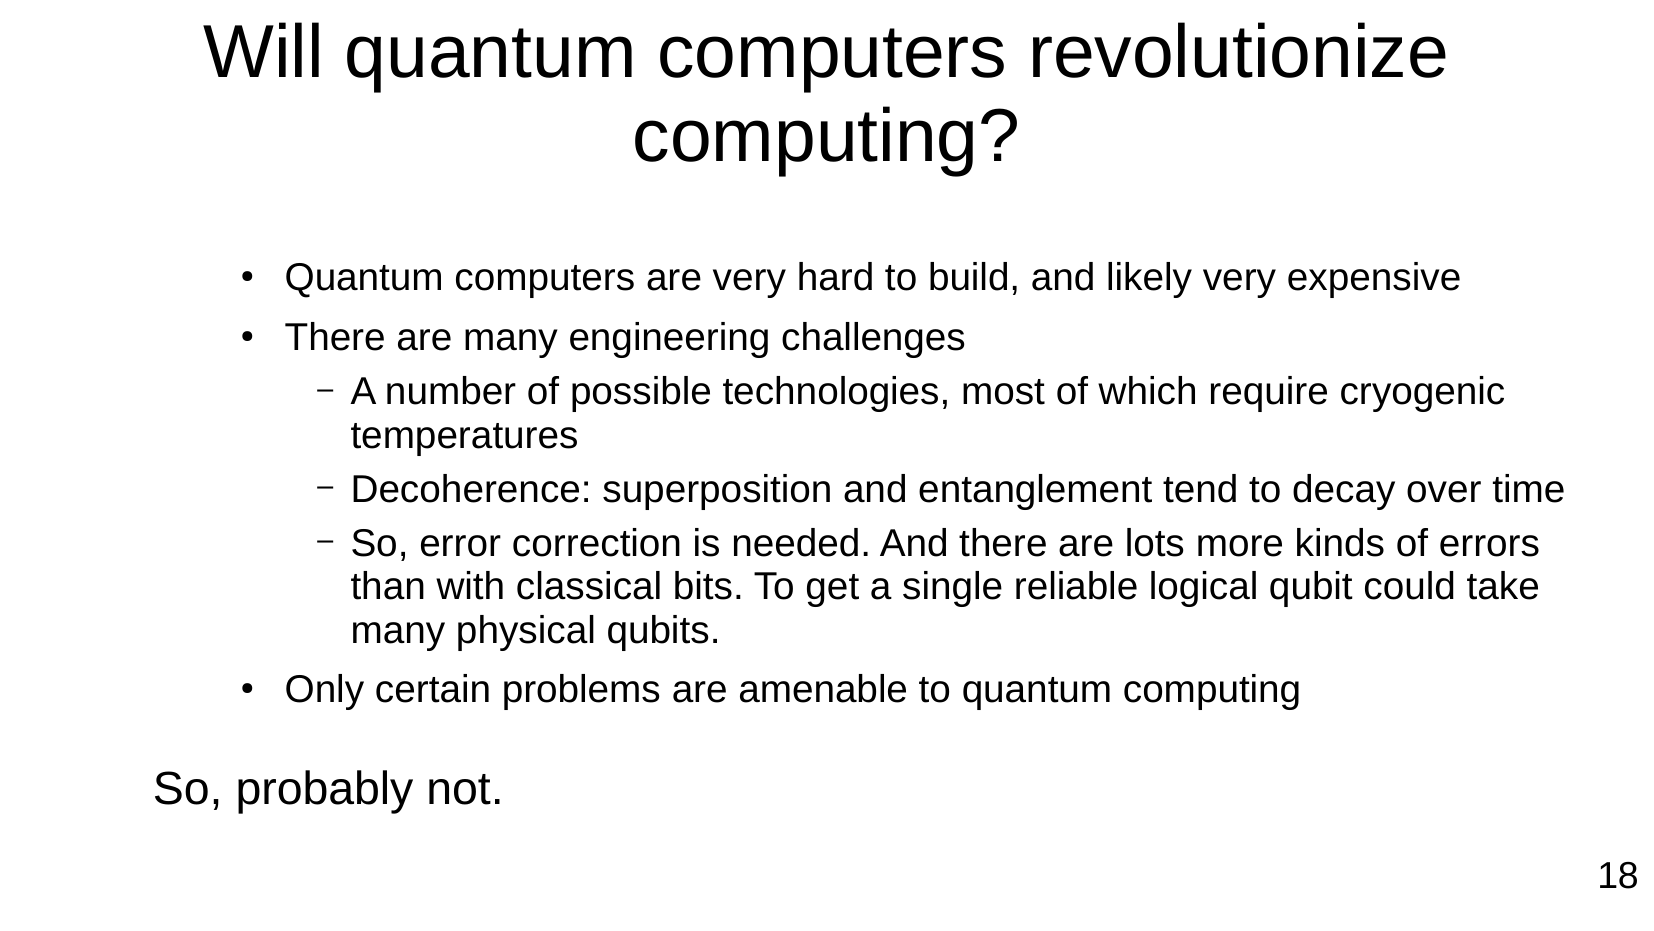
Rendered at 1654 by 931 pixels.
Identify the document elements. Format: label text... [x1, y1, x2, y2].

list Quantum computers are very hard to build, and likely very expensive There are many engineering challenges A number of possible technologies, most of which require cryogenic temperatures Decoherence: superposition and entanglement tend to decay over time So, error correction is needed. And there are lots more kinds of errors than with classical bits. To get a single reliable logical qubit could take many physical qubits. Only certain problems are amenable to quantum computing So, probably not. [86, 187, 1575, 826]
title Will quantum computers revolutionize computing? [82, 9, 1571, 178]
